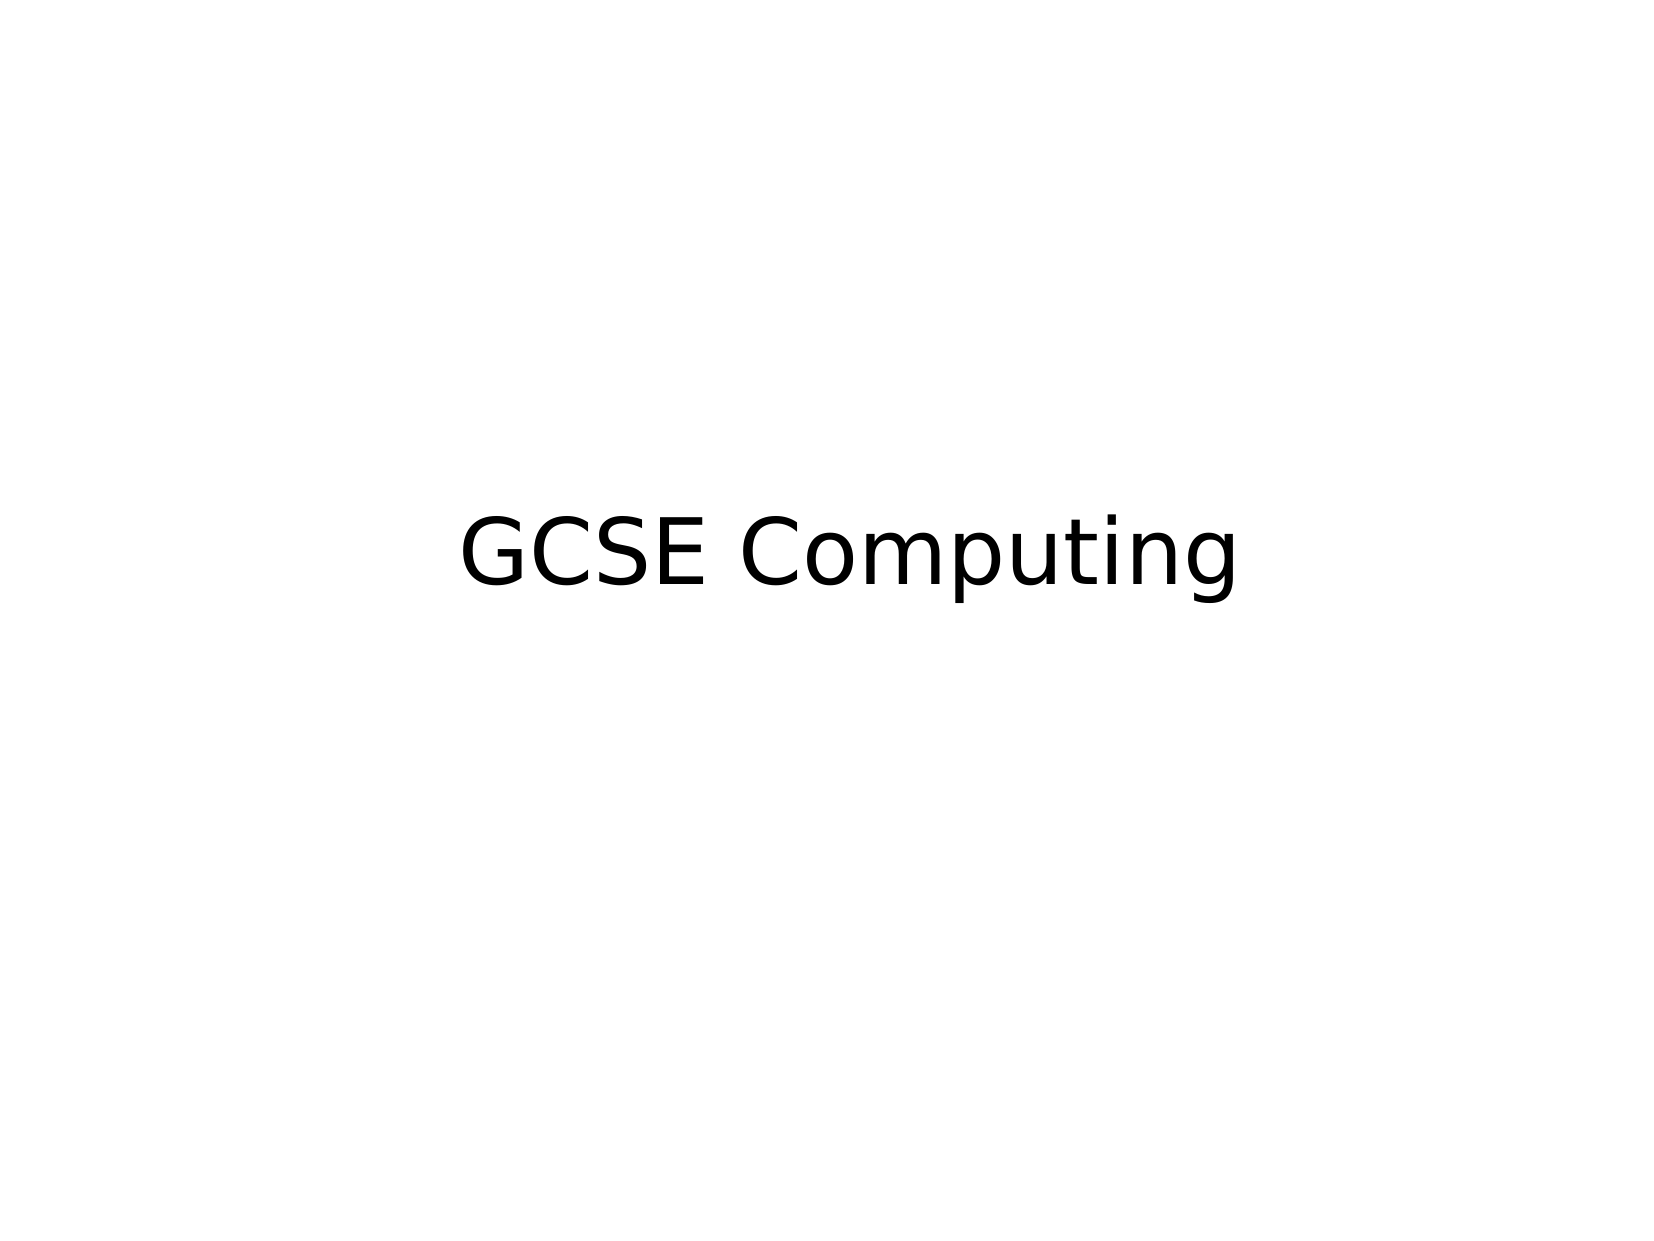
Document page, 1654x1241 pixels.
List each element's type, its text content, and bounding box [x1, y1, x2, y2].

title GCSE Computing [106, 448, 1595, 656]
